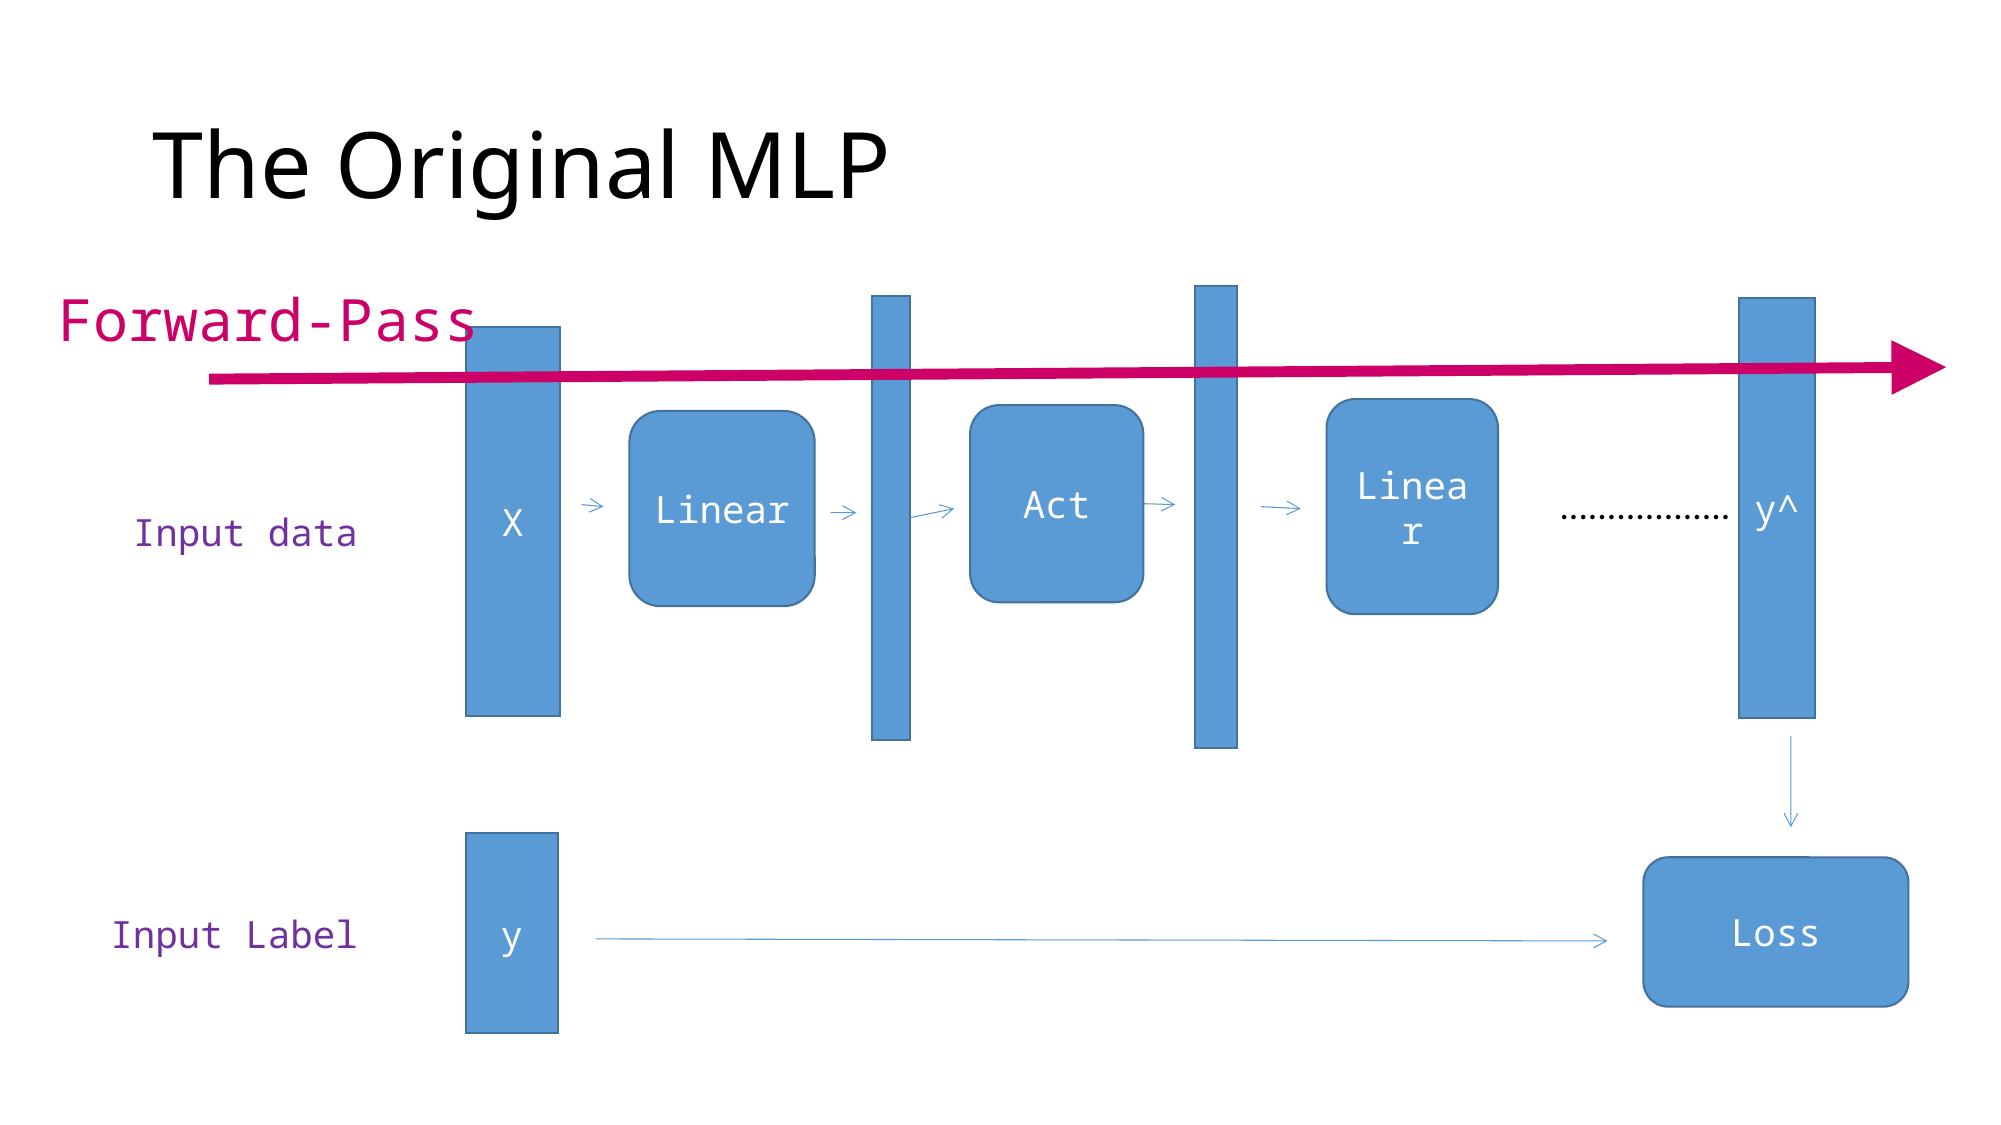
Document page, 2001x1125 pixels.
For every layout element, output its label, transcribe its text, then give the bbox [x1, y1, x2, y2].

text_box [872, 380, 911, 740]
title The Original MLP [137, 59, 1863, 278]
text_box Loss [1643, 857, 1909, 1007]
text_box Input data [118, 501, 373, 562]
text_box X [466, 383, 560, 716]
text_box X [466, 327, 560, 371]
text_box y^ [1738, 297, 1815, 363]
text_box Linear [629, 410, 815, 607]
text_box Input Label [95, 904, 373, 964]
text_box .................. [1544, 474, 1738, 535]
text_box y^ [1738, 374, 1815, 718]
text_box [872, 295, 911, 369]
text_box Forward-Pass [44, 275, 494, 361]
text_box Linear [1326, 399, 1498, 615]
text_box Act [970, 405, 1144, 603]
text_box y [466, 833, 558, 1033]
text_box [1195, 285, 1238, 366]
text_box [1195, 378, 1238, 748]
